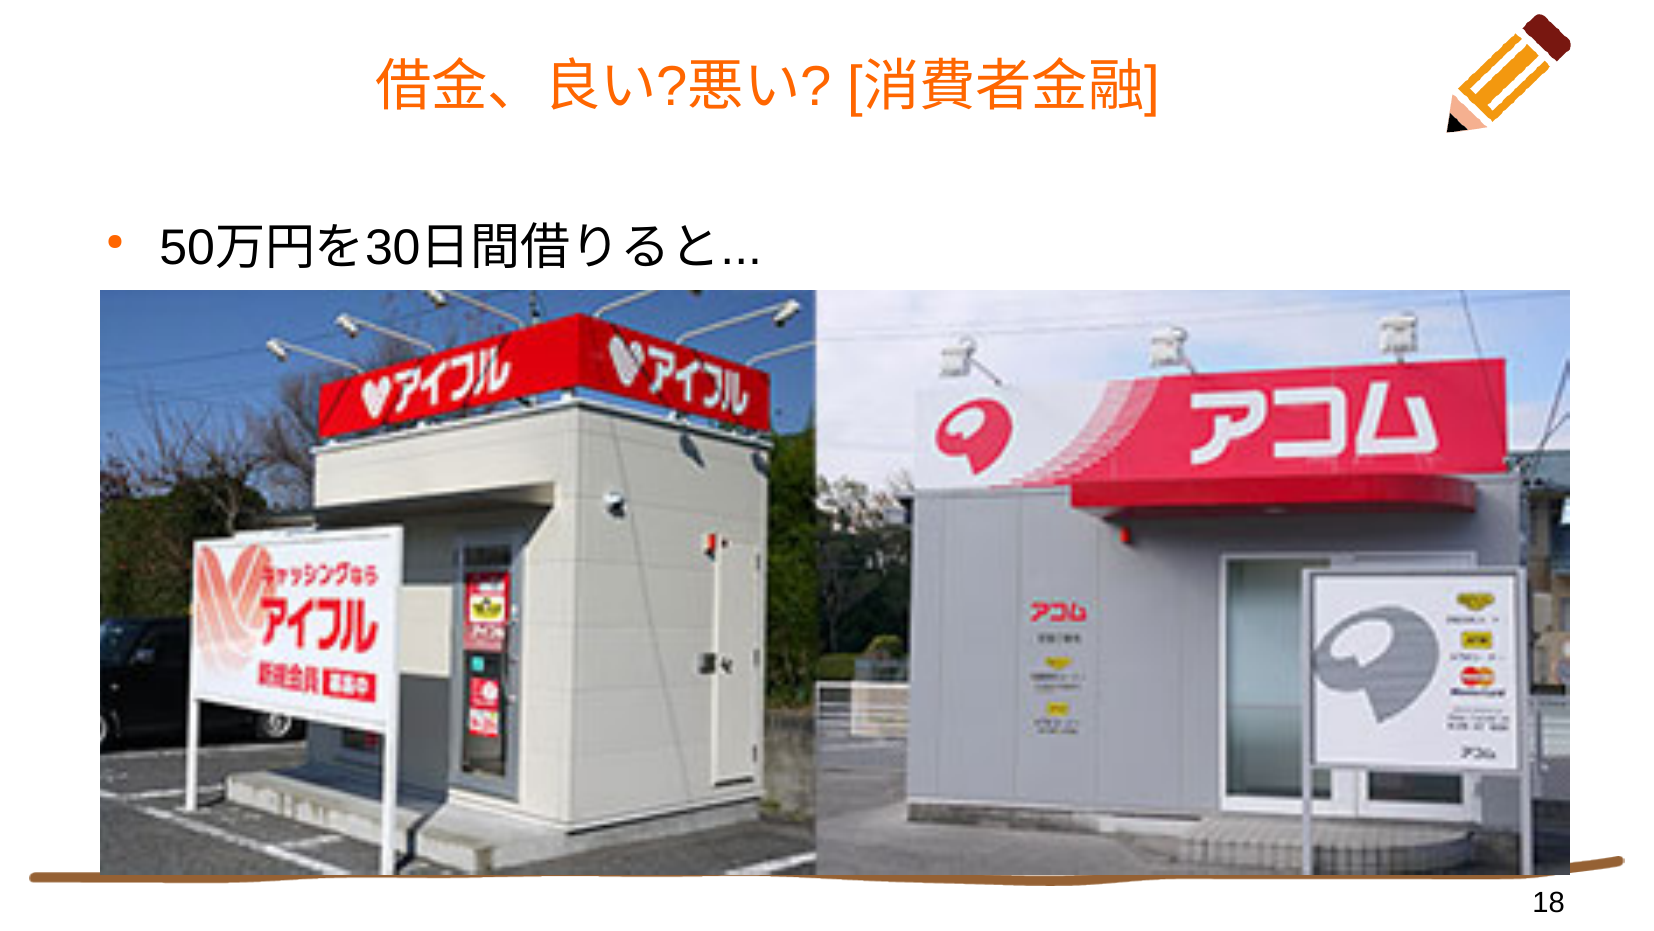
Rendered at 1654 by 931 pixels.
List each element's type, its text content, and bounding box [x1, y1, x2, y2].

title 借金、良い?悪い? [消費者金融] [88, 29, 1447, 133]
picture [1446, 14, 1571, 133]
list 50万円を30日間借りると... [88, 206, 1576, 301]
picture [29, 290, 1625, 886]
